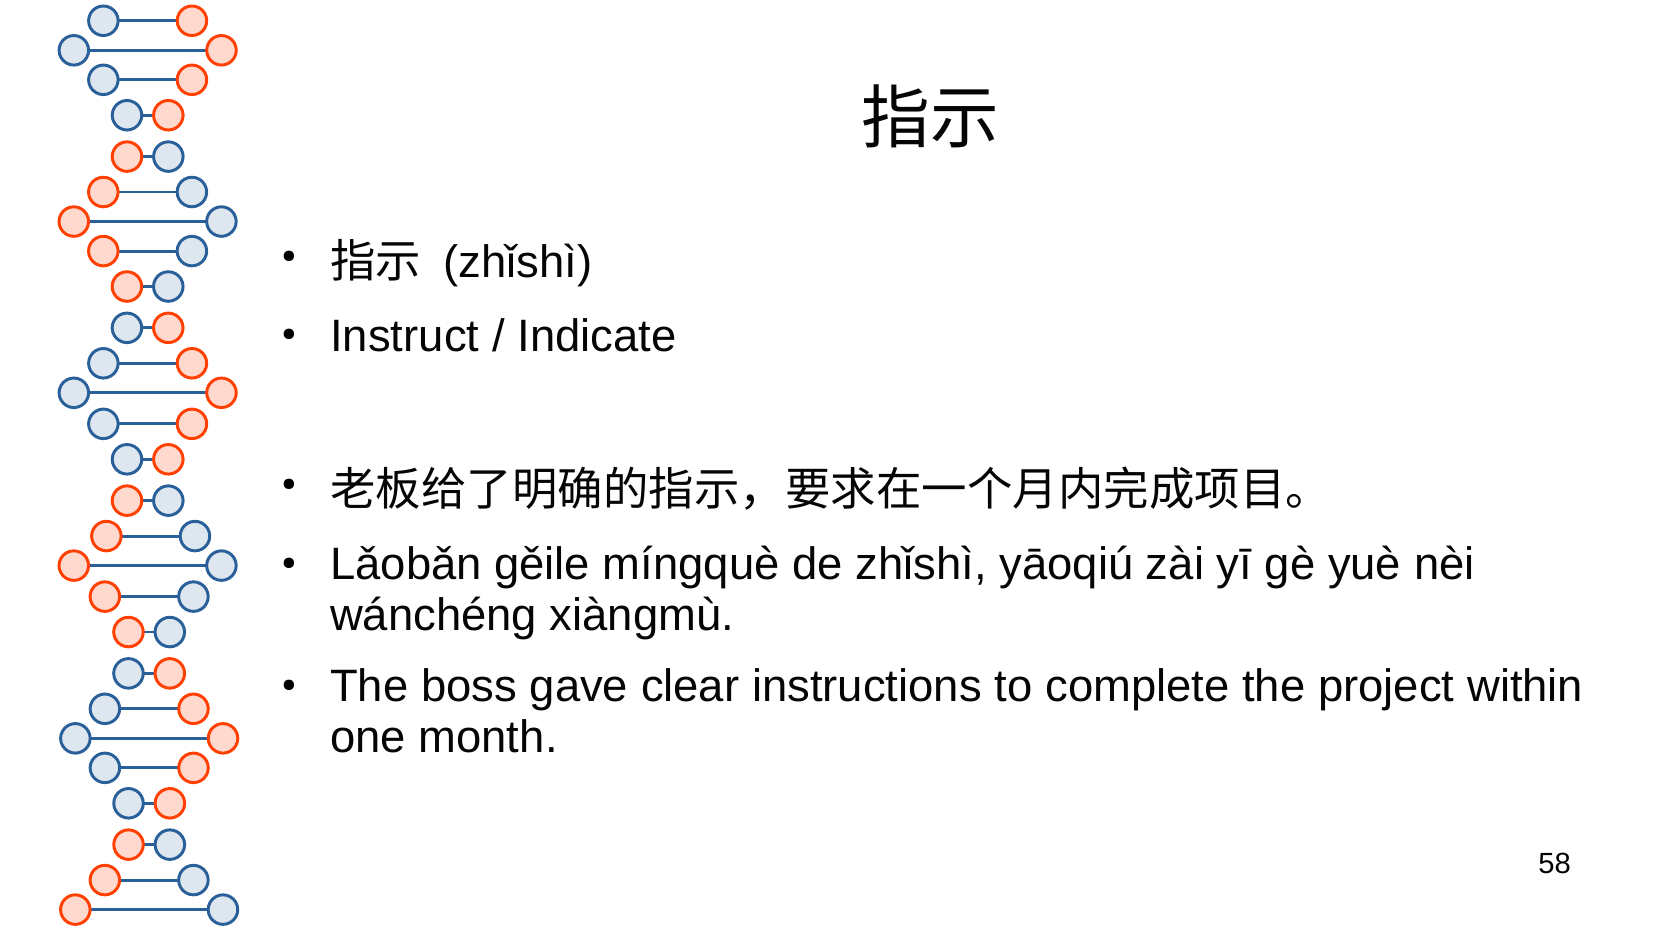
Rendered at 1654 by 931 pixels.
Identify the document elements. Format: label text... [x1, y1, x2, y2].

title 指示 [265, 35, 1595, 189]
list 指示 (zhǐshì) Instruct / Indicate 老板给了明确的指示，要求在一个月内完成项目。 Lǎobǎn gěile míngquè de zhǐshì, yāoqiú zài yī gè yuè nèi wánchéng xiàngmù. The boss gave clear instructions to complete the project within one month. [265, 224, 1595, 764]
